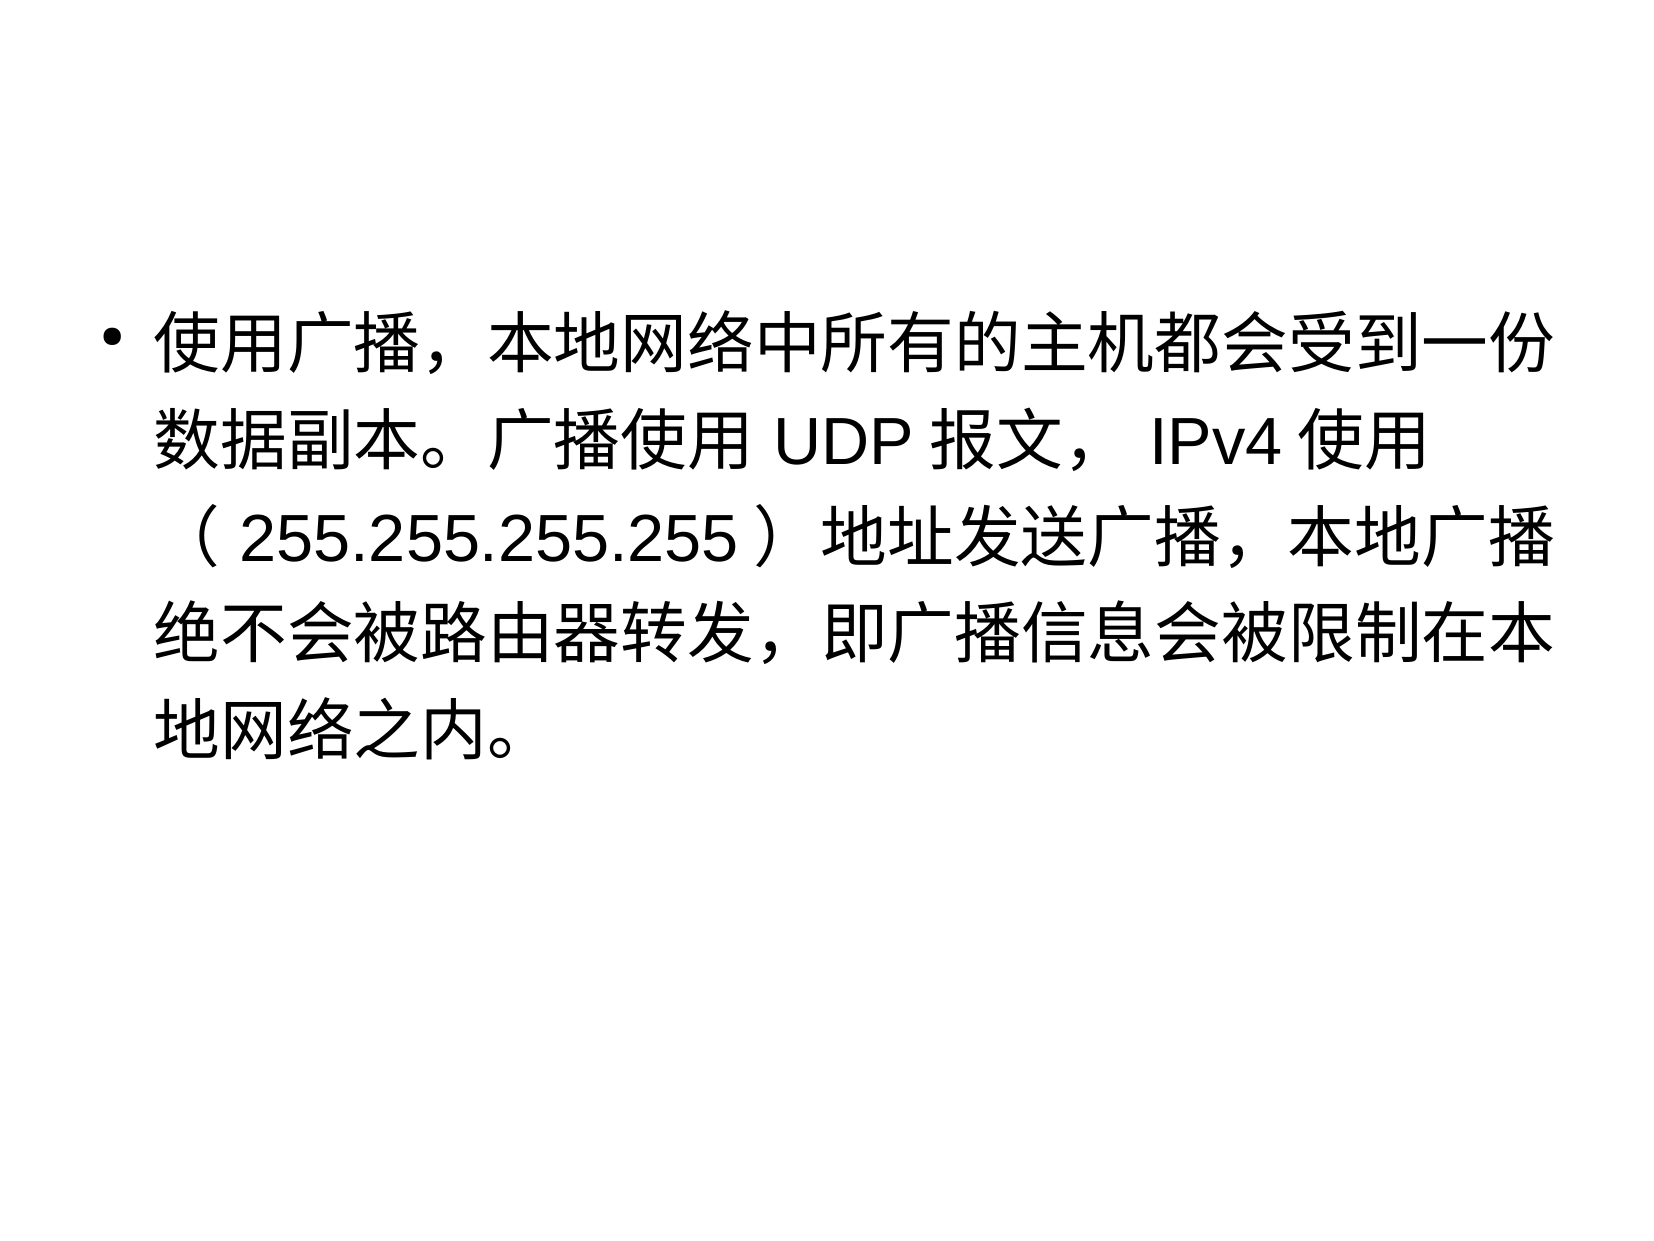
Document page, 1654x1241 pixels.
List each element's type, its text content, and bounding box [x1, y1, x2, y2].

list 使用广播，本地网络中所有的主机都会受到一份数据副本。广播使用UDP报文，IPv4使用（255.255.255.255）地址发送广播，本地广播绝不会被路由器转发，即广播信息会被限制在本地网络之内。 [82, 290, 1571, 1010]
